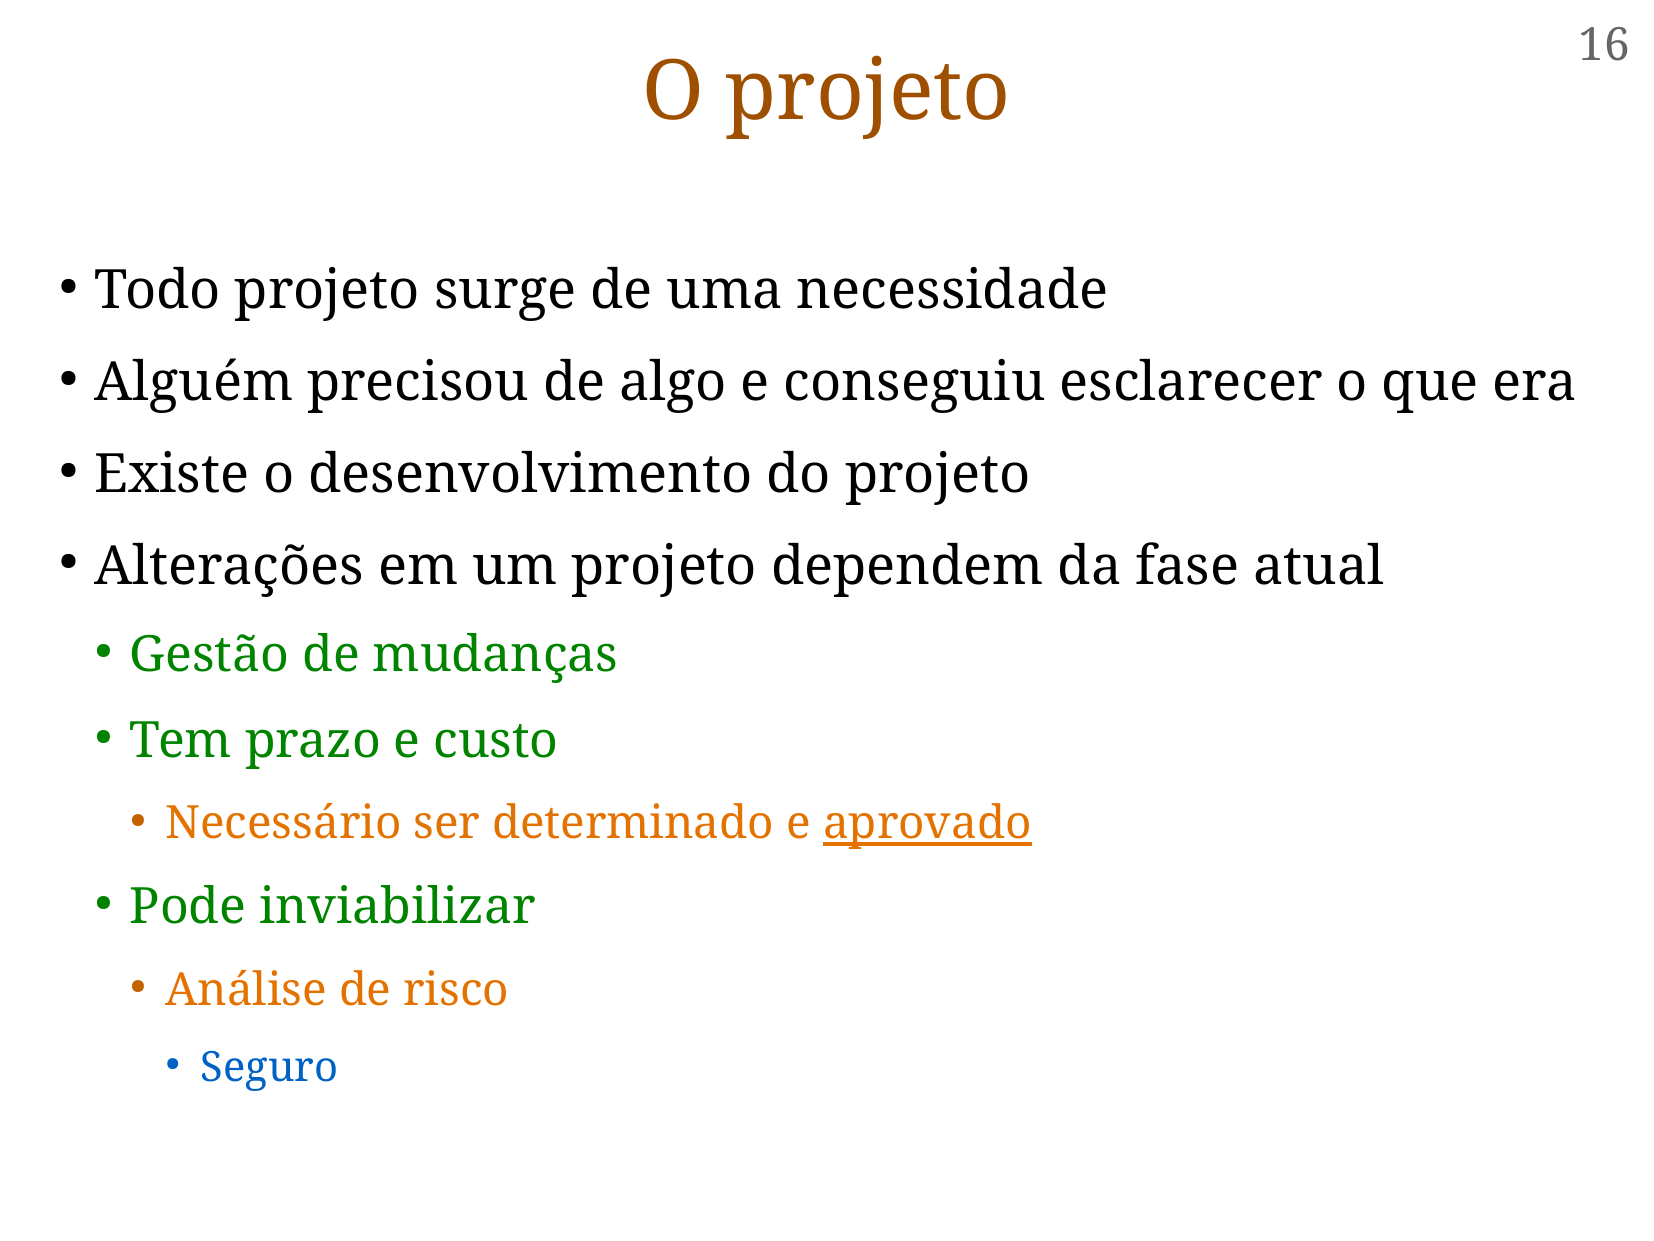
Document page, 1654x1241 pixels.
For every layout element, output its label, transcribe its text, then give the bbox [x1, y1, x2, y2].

list Todo projeto surge de uma necessidade Alguém precisou de algo e conseguiu esclarecer o que era Existe o desenvolvimento do projeto Alterações em um projeto dependem da fase atual Gestão de mudanças Tem prazo e custo Necessário ser determinado e aprovado Pode inviabilizar Análise de risco Seguro [59, 250, 1595, 1211]
title O projeto [59, 29, 1595, 148]
